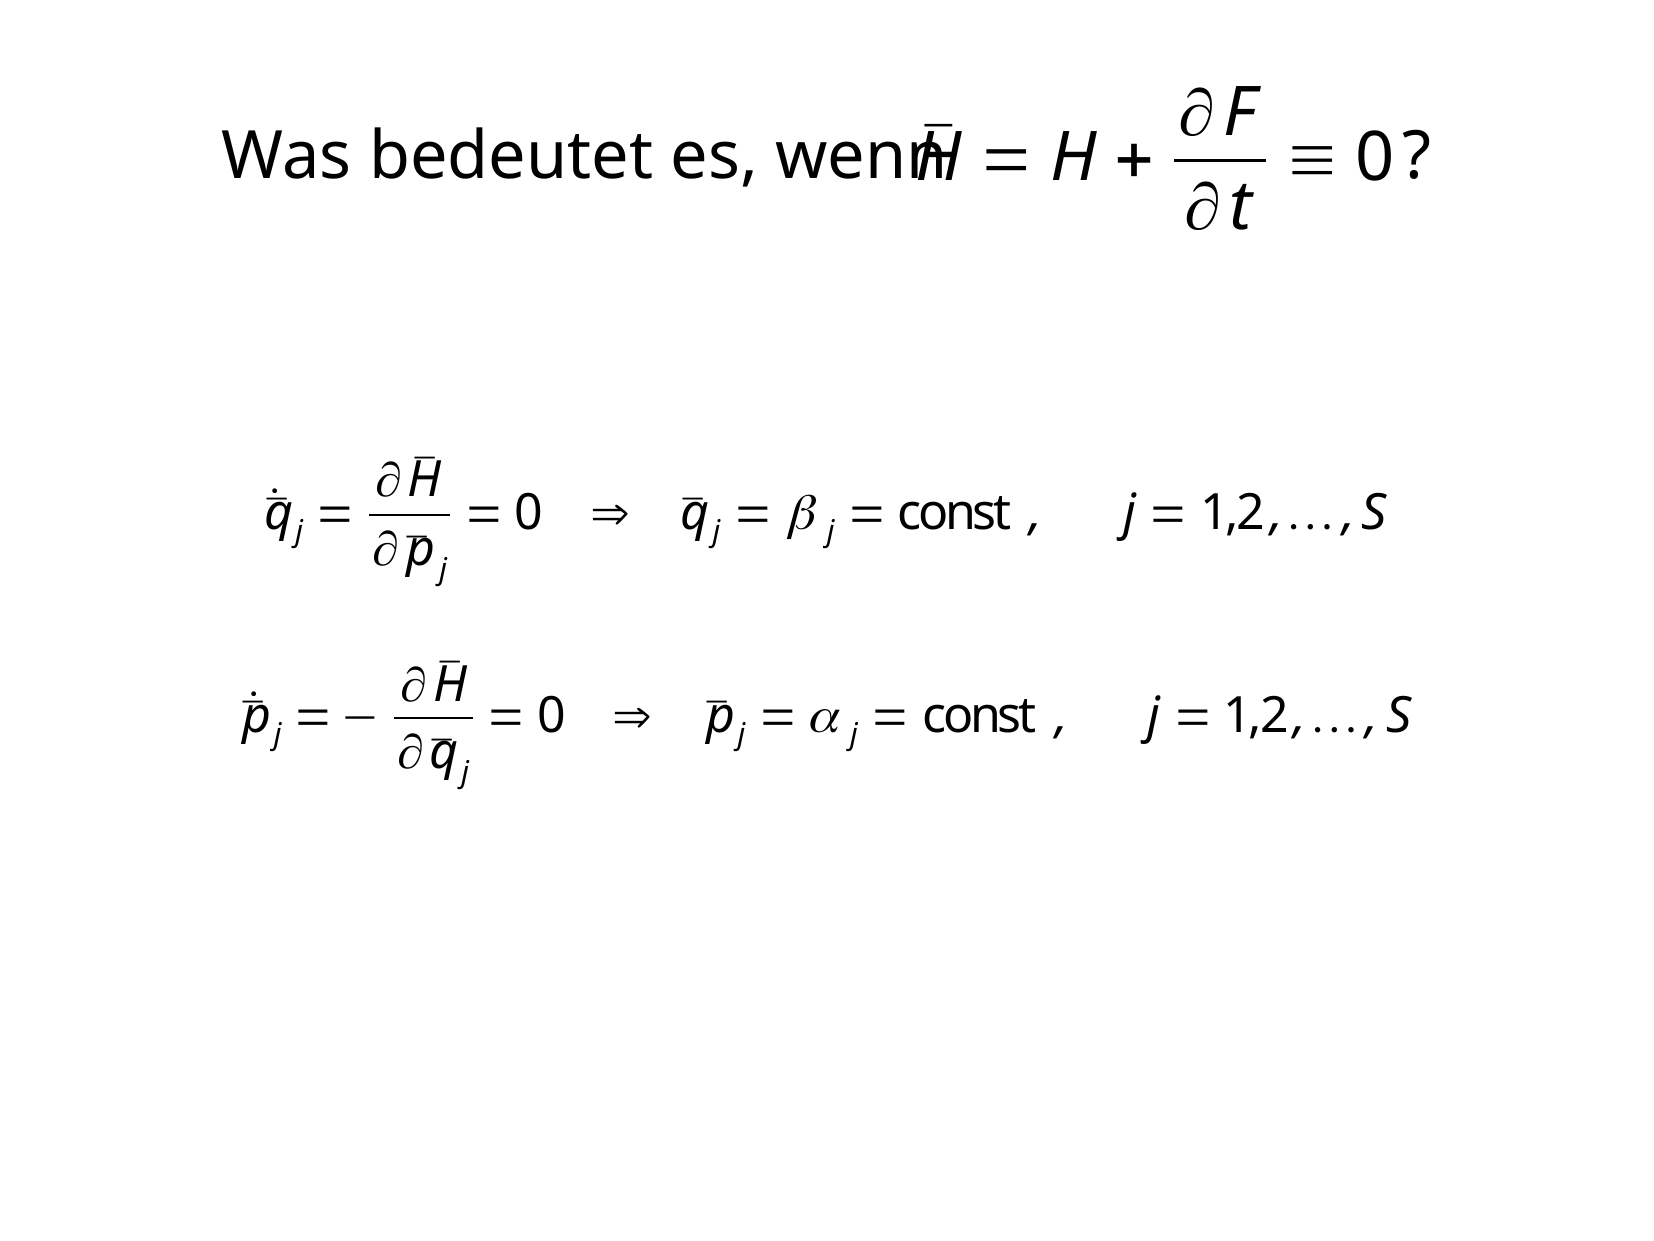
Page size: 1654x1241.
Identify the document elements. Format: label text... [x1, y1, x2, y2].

chart [906, 71, 1400, 249]
chart [233, 449, 1421, 791]
title Was bedeutet es, wenn ? [82, 49, 1571, 257]
